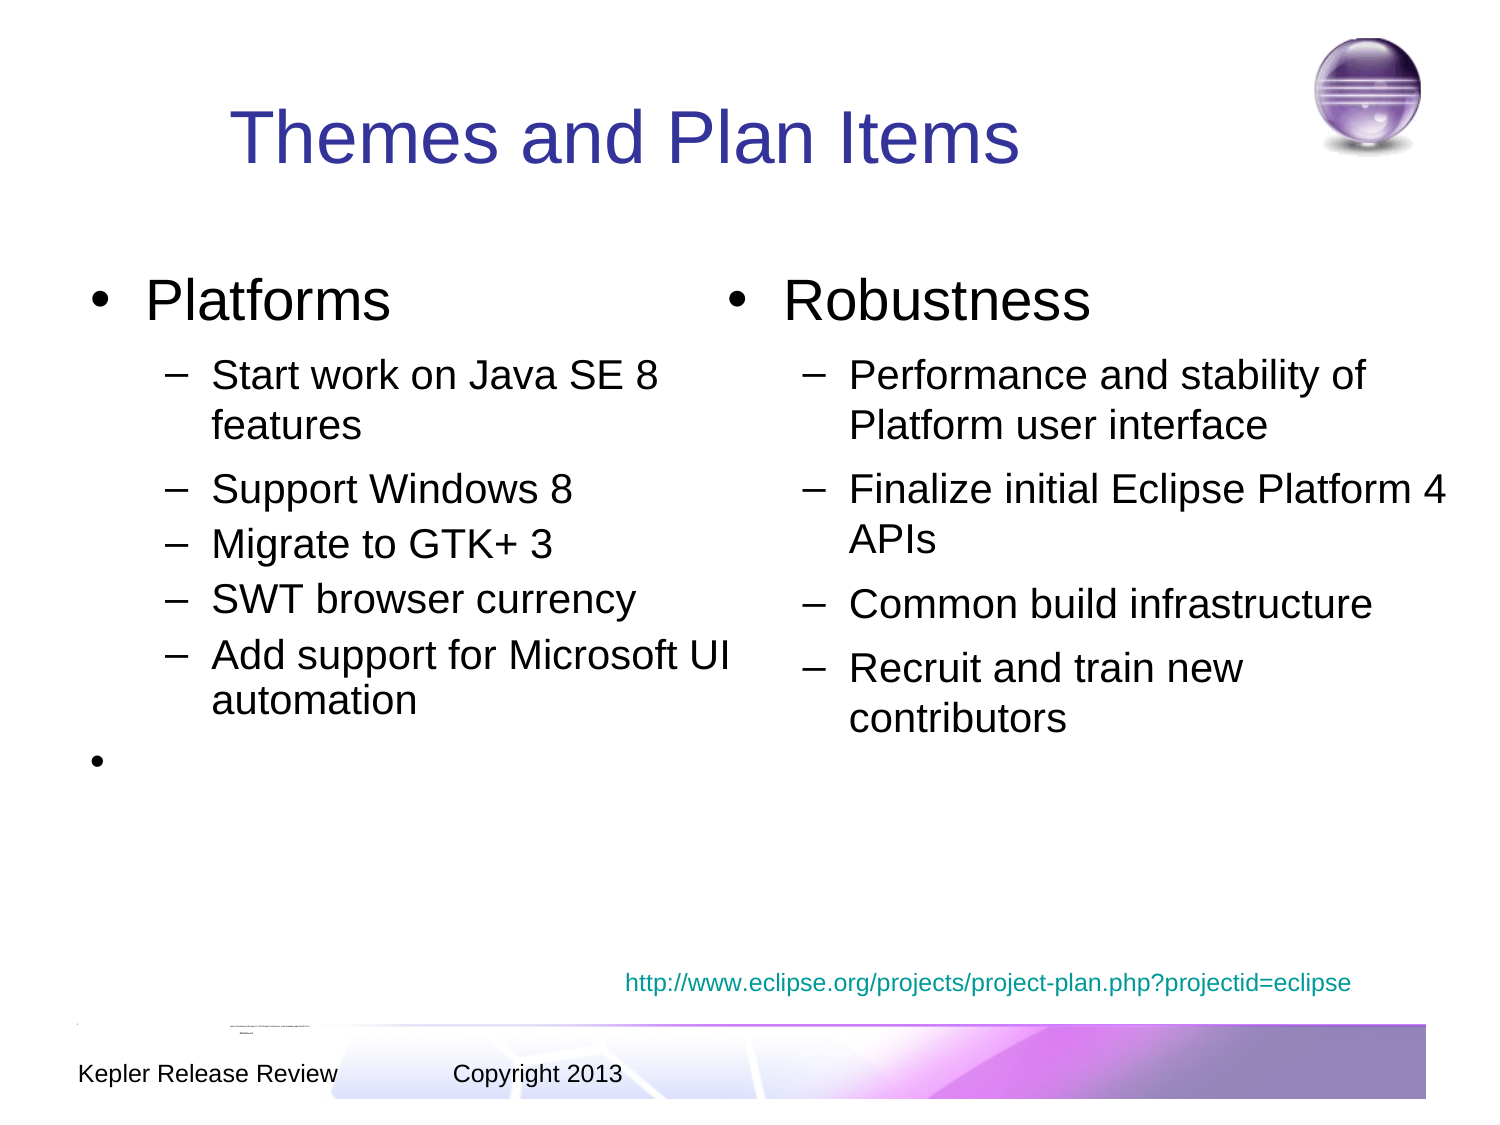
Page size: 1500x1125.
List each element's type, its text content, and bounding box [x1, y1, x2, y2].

list Robustness Performance and stability of Platform user interface Finalize initial Eclipse Platform 4 APIs Common build infrastructure Recruit and train new contributors [712, 262, 1471, 1006]
text_box http://www.eclipse.org/projects/project-plan.php?projectid=eclipse [610, 962, 1369, 1005]
picture [1307, 37, 1426, 157]
list Platforms Start work on Java SE 8 features Support Windows 8 Migrate to GTK+ 3 SWT browser currency Add support for Microsoft UI automation [74, 262, 712, 1006]
picture [225, 1024, 1426, 1099]
title Themes and Plan Items [74, 45, 1176, 233]
